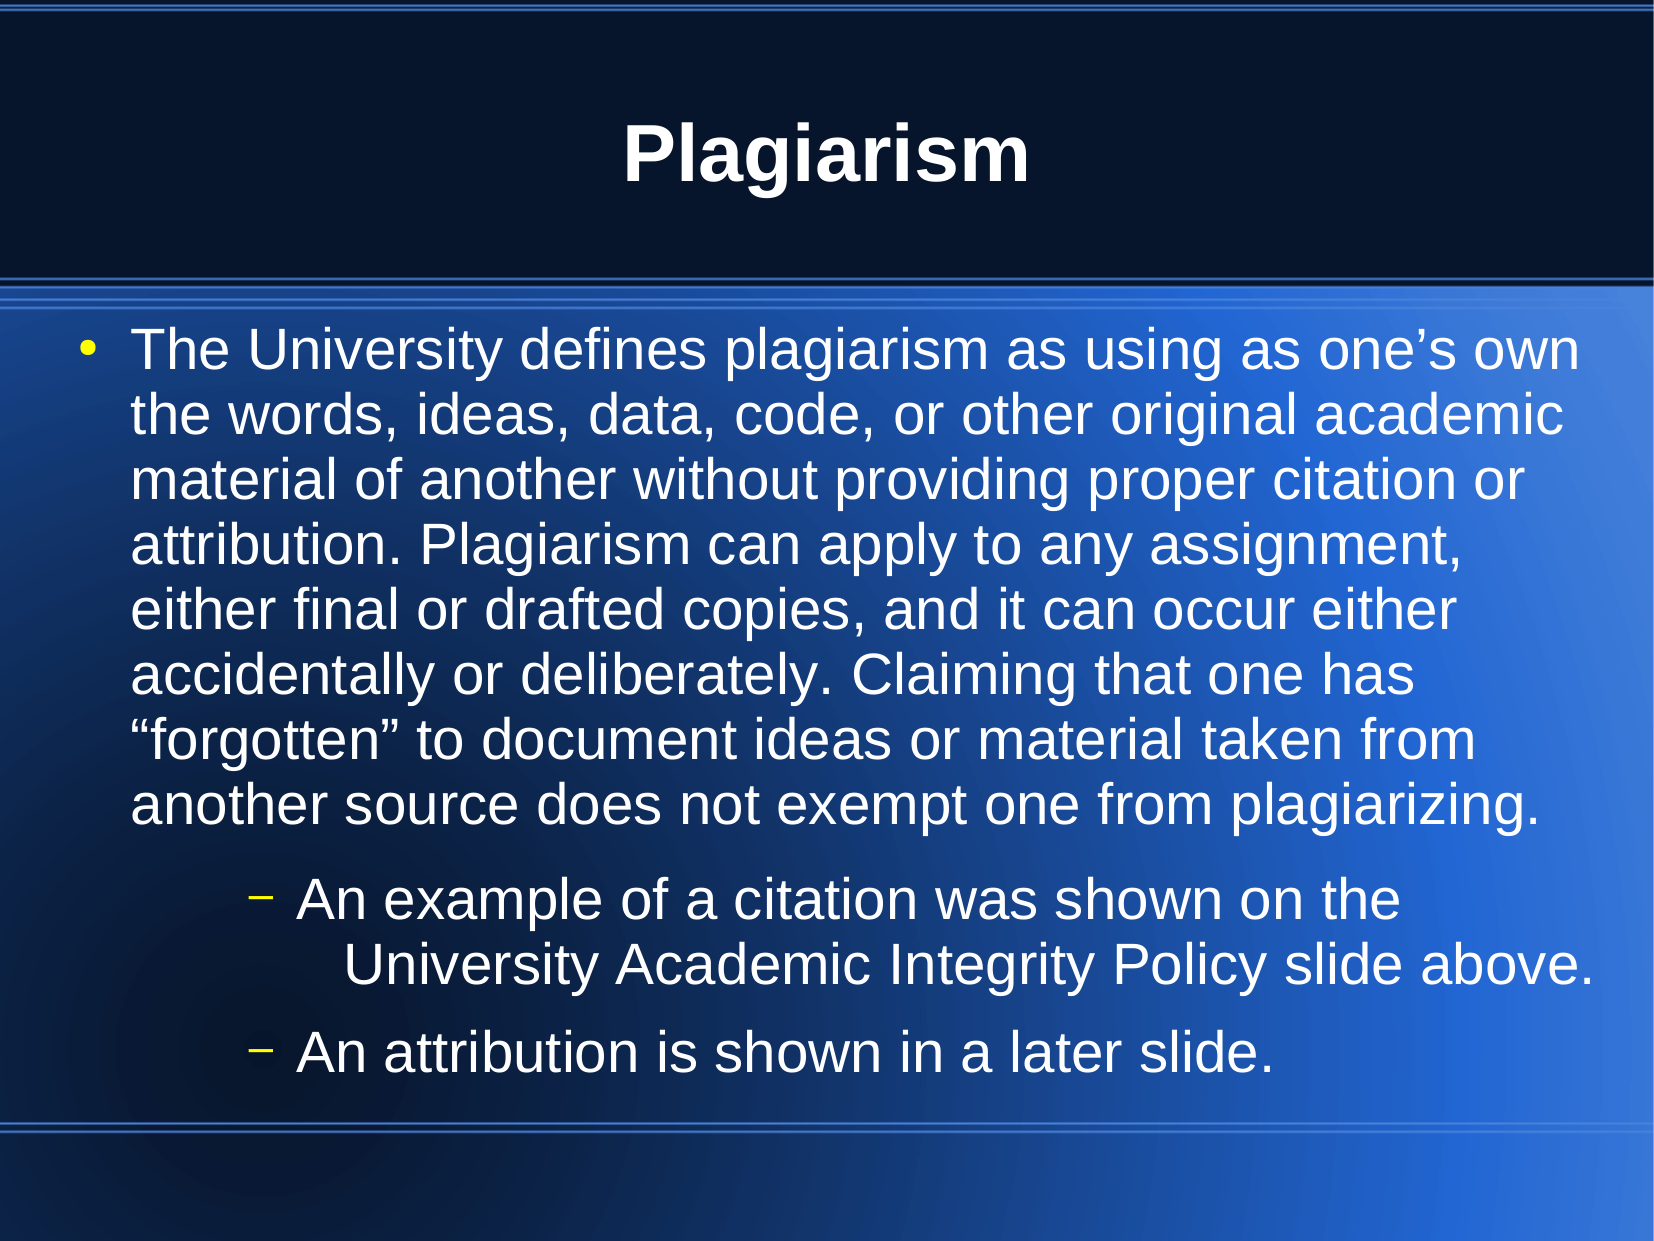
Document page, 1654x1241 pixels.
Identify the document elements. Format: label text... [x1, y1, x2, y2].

title Plagiarism [82, 49, 1571, 257]
picture [0, 0, 1654, 1241]
list The University defines plagiarism as using as one’s own the words, ideas, data, code, or other original academic material of another without providing proper citation or attribution. Plagiarism can apply to any assignment, either final or drafted copies, and it can occur either accidentally or deliberately. Claiming that one has “forgotten” to document ideas or material taken from another source does not exempt one from plagiarizing. An example of a citation was shown on the University Academic Integrity Policy slide above. An attribution is shown in a later slide. [60, 316, 1606, 1088]
